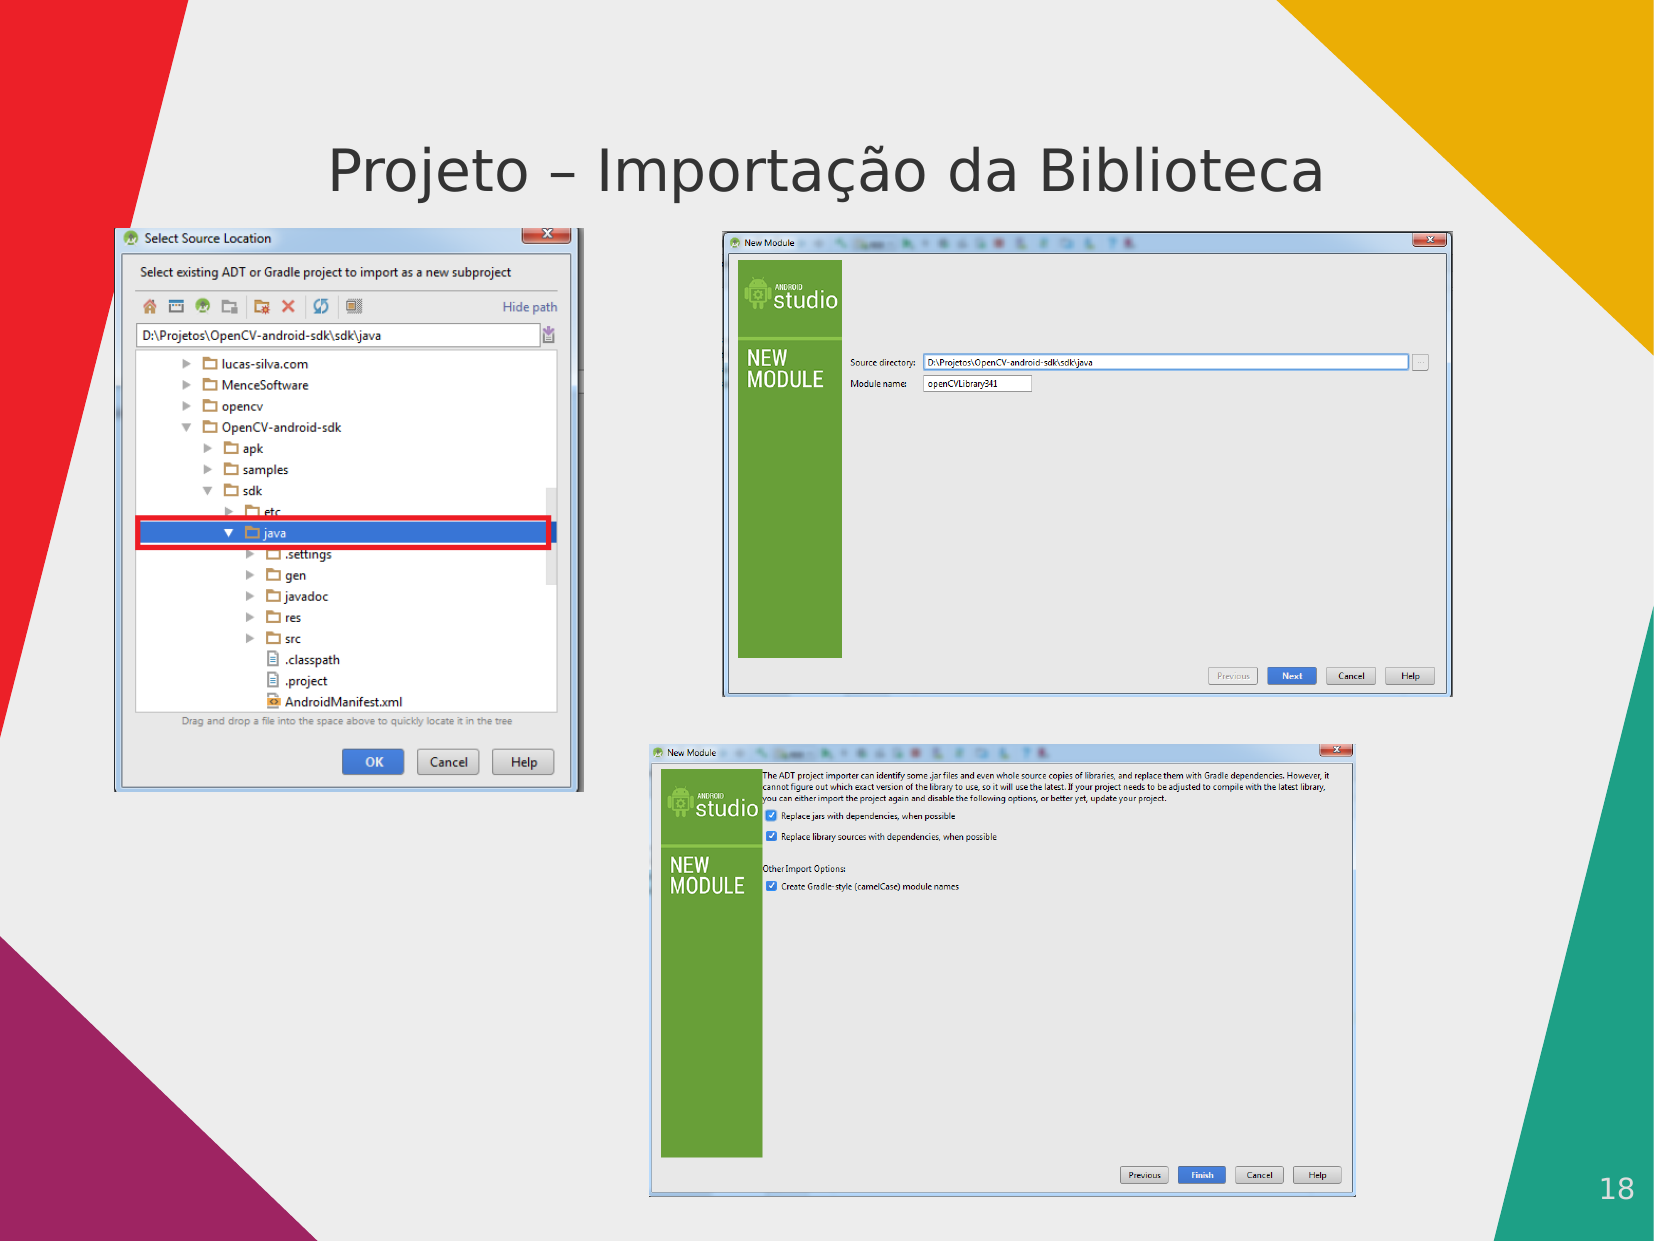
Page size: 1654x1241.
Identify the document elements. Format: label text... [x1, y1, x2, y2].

picture [649, 744, 1356, 1197]
picture [114, 228, 584, 792]
picture [722, 231, 1453, 697]
title Projeto – Importação da Biblioteca [114, 73, 1539, 271]
